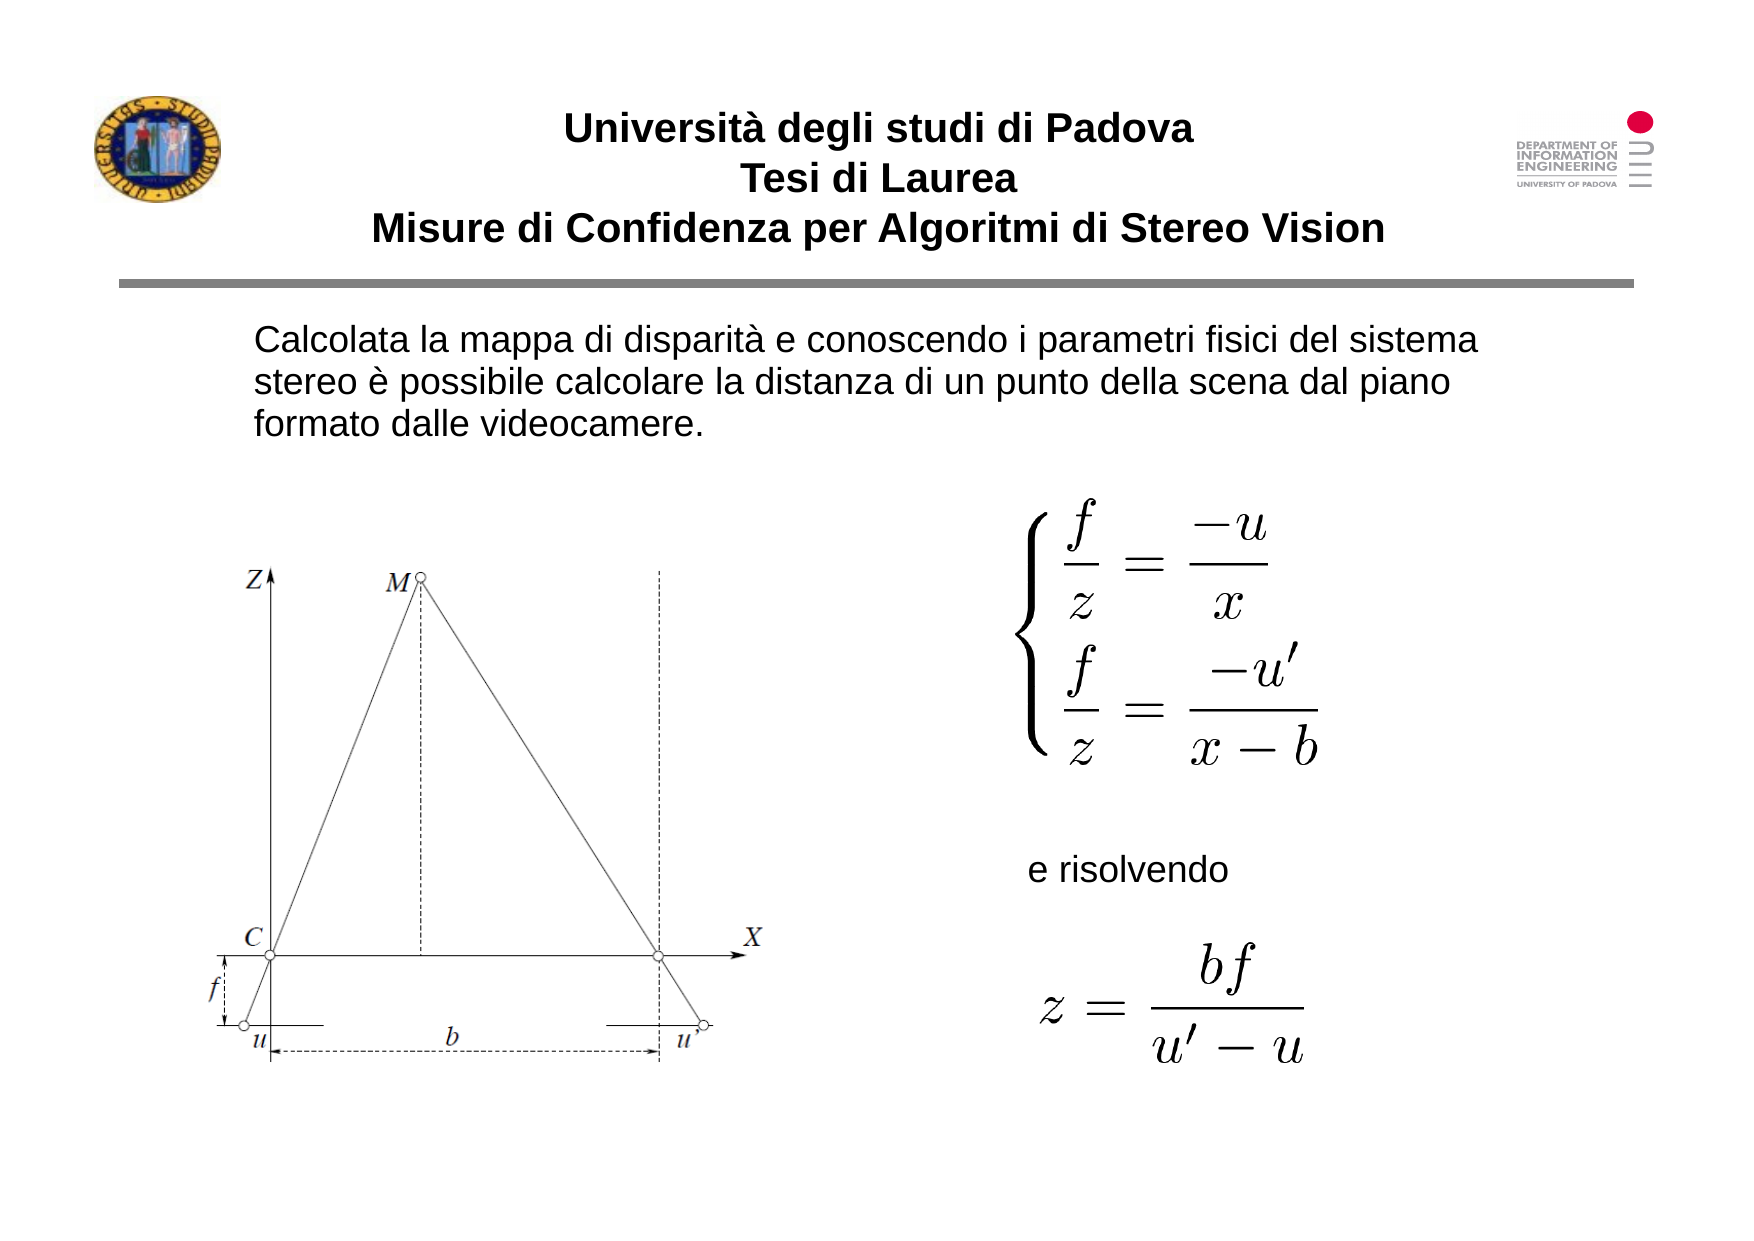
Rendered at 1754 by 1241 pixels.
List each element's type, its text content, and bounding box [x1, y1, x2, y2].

picture [188, 534, 780, 1099]
text_box e risolvendo [1012, 841, 1276, 899]
picture [1015, 498, 1318, 765]
picture [94, 96, 221, 203]
picture [1517, 111, 1654, 187]
text_box Calcolata la mappa di disparità e conoscendo i parametri fisici del sistema stereo è possibile calcolare la distanza di un punto della scena dal piano formato dalle videocamere. [238, 310, 1516, 452]
picture [1039, 942, 1304, 1063]
text_box Università degli studi di Padova Tesi di Laurea Misure di Confidenza per Algoritmi di Stereo Vision [321, 93, 1402, 259]
